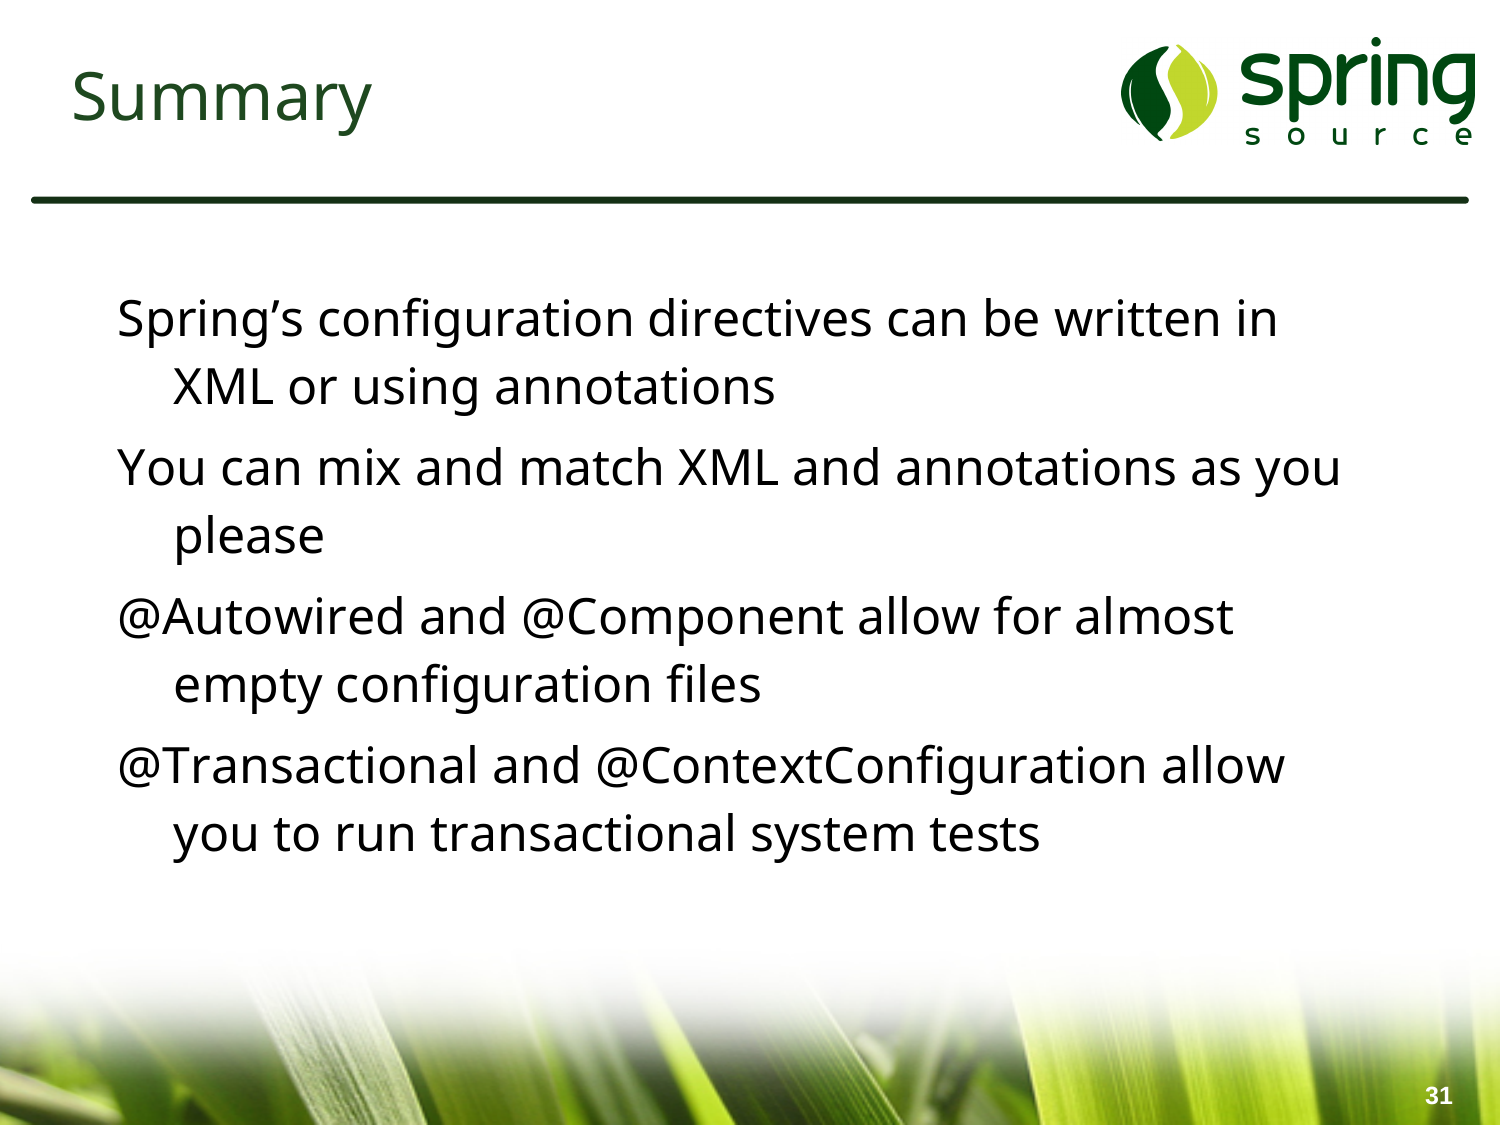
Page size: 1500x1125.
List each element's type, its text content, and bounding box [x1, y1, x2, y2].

picture [0, 944, 1500, 1125]
picture [1121, 37, 1475, 145]
list Spring’s configuration directives can be written in XML or using annotations You can mix and match XML and annotations as you please @Autowired and @Component allow for almost empty configuration files @Transactional and @ContextConfiguration allow you to run transactional system tests [103, 275, 1394, 938]
title Summary [56, 13, 1089, 176]
